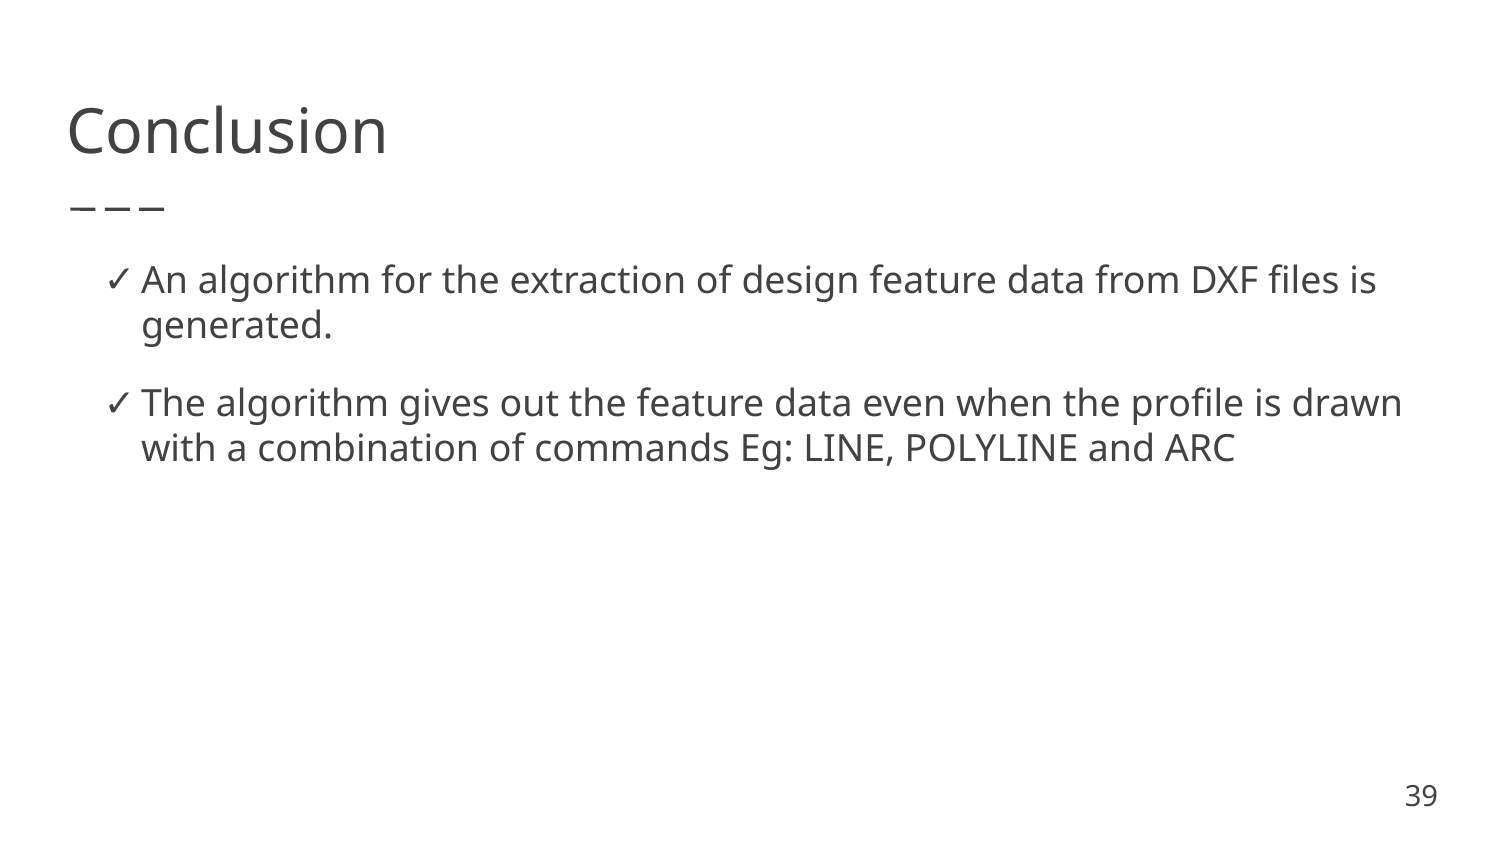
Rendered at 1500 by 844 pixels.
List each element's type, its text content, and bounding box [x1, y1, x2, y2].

list An algorithm for the extraction of design feature data from DXF files is generated. The algorithm gives out the feature data even when the profile is drawn with a combination of commands Eg: LINE, POLYLINE and ARC [51, 240, 1449, 750]
slide_number <number> [1389, 764, 1480, 830]
title Conclusion [51, 61, 1449, 182]
